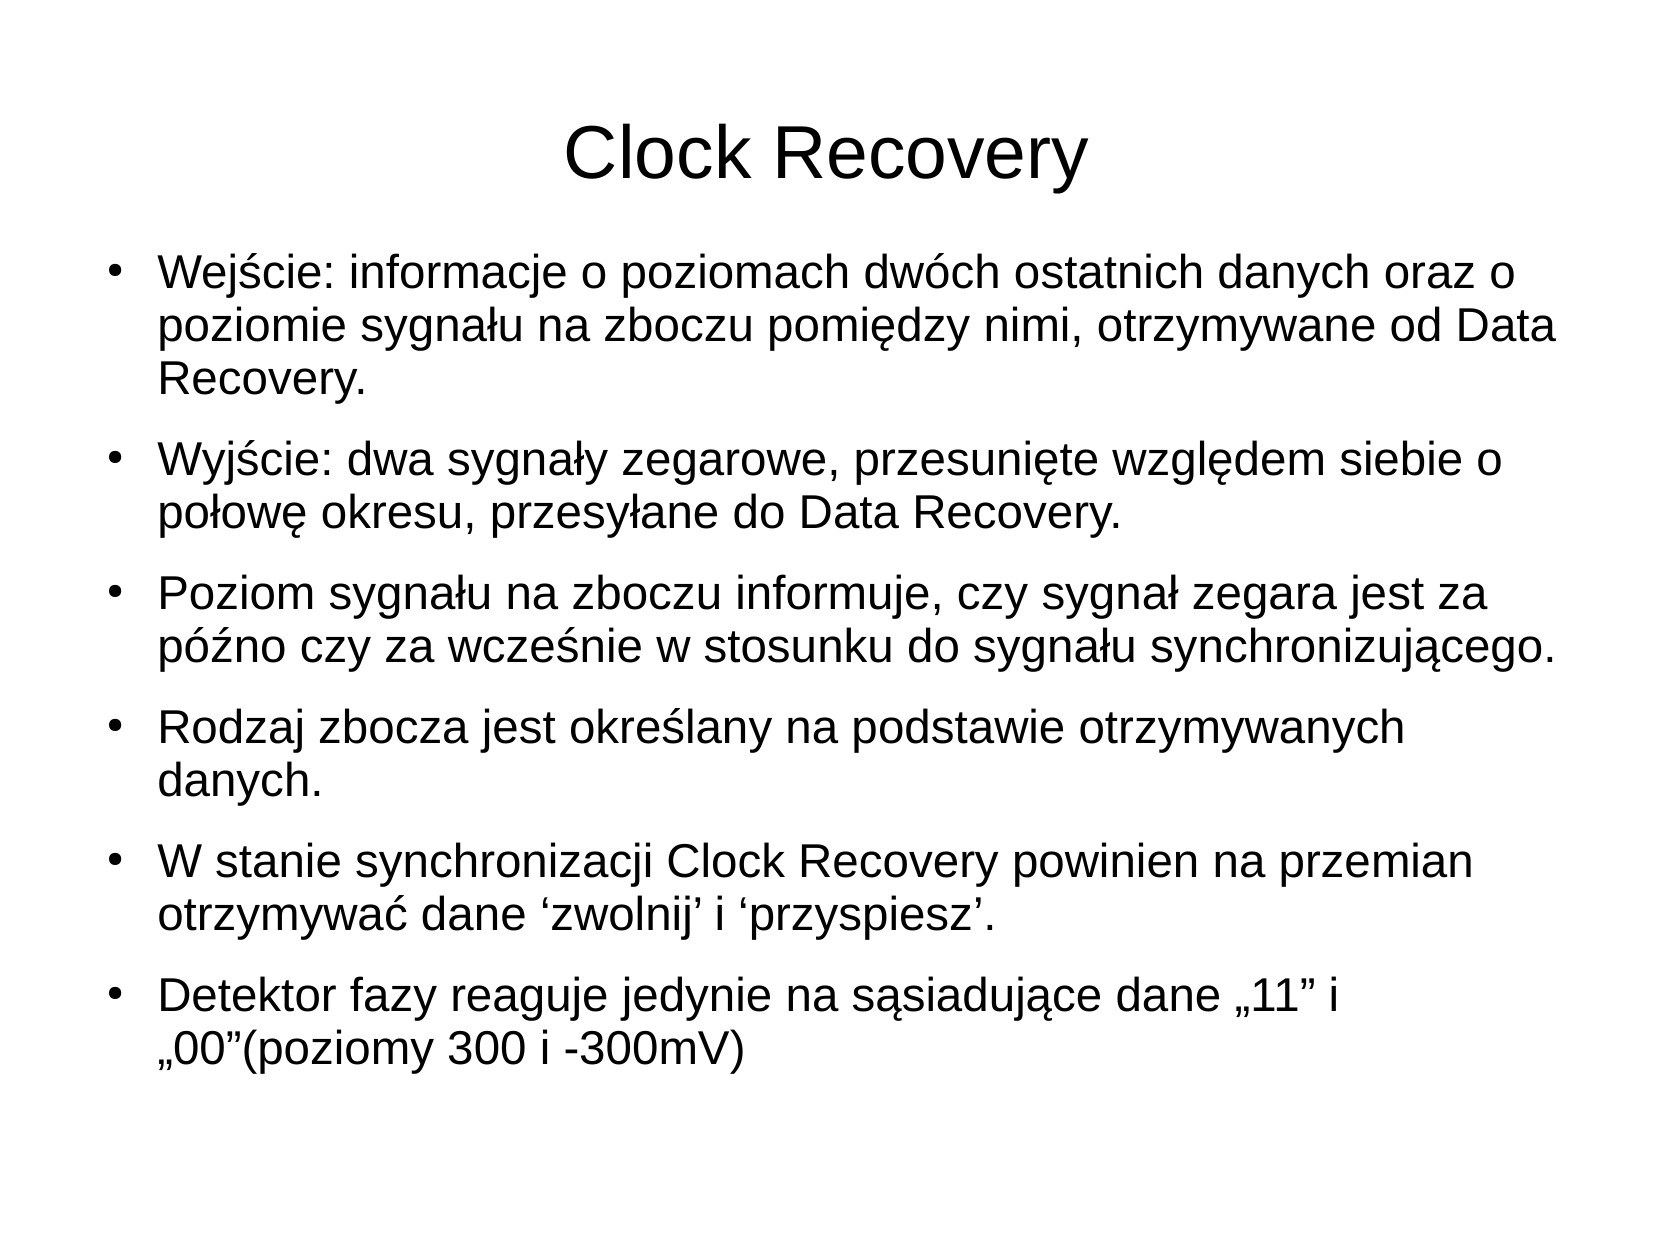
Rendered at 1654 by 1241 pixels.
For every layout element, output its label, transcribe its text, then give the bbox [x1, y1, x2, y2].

title Clock Recovery [82, 49, 1571, 257]
list Wejście: informacje o poziomach dwóch ostatnich danych oraz o poziomie sygnału na zboczu pomiędzy nimi, otrzymywane od Data Recovery. Wyjście: dwa sygnały zegarowe, przesunięte względem siebie o połowę okresu, przesyłane do Data Recovery. Poziom sygnału na zboczu informuje, czy sygnał zegara jest za późno czy za wcześnie w stosunku do sygnału synchronizującego. Rodzaj zbocza jest określany na podstawie otrzymywanych danych. W stanie synchronizacji Clock Recovery powinien na przemian otrzymywać dane ‘zwolnij’ i ‘przyspiesz’. Detektor fazy reaguje jedynie na sąsiadujące dane „11” i „00”(poziomy 300 i -300mV) [90, 245, 1579, 1126]
